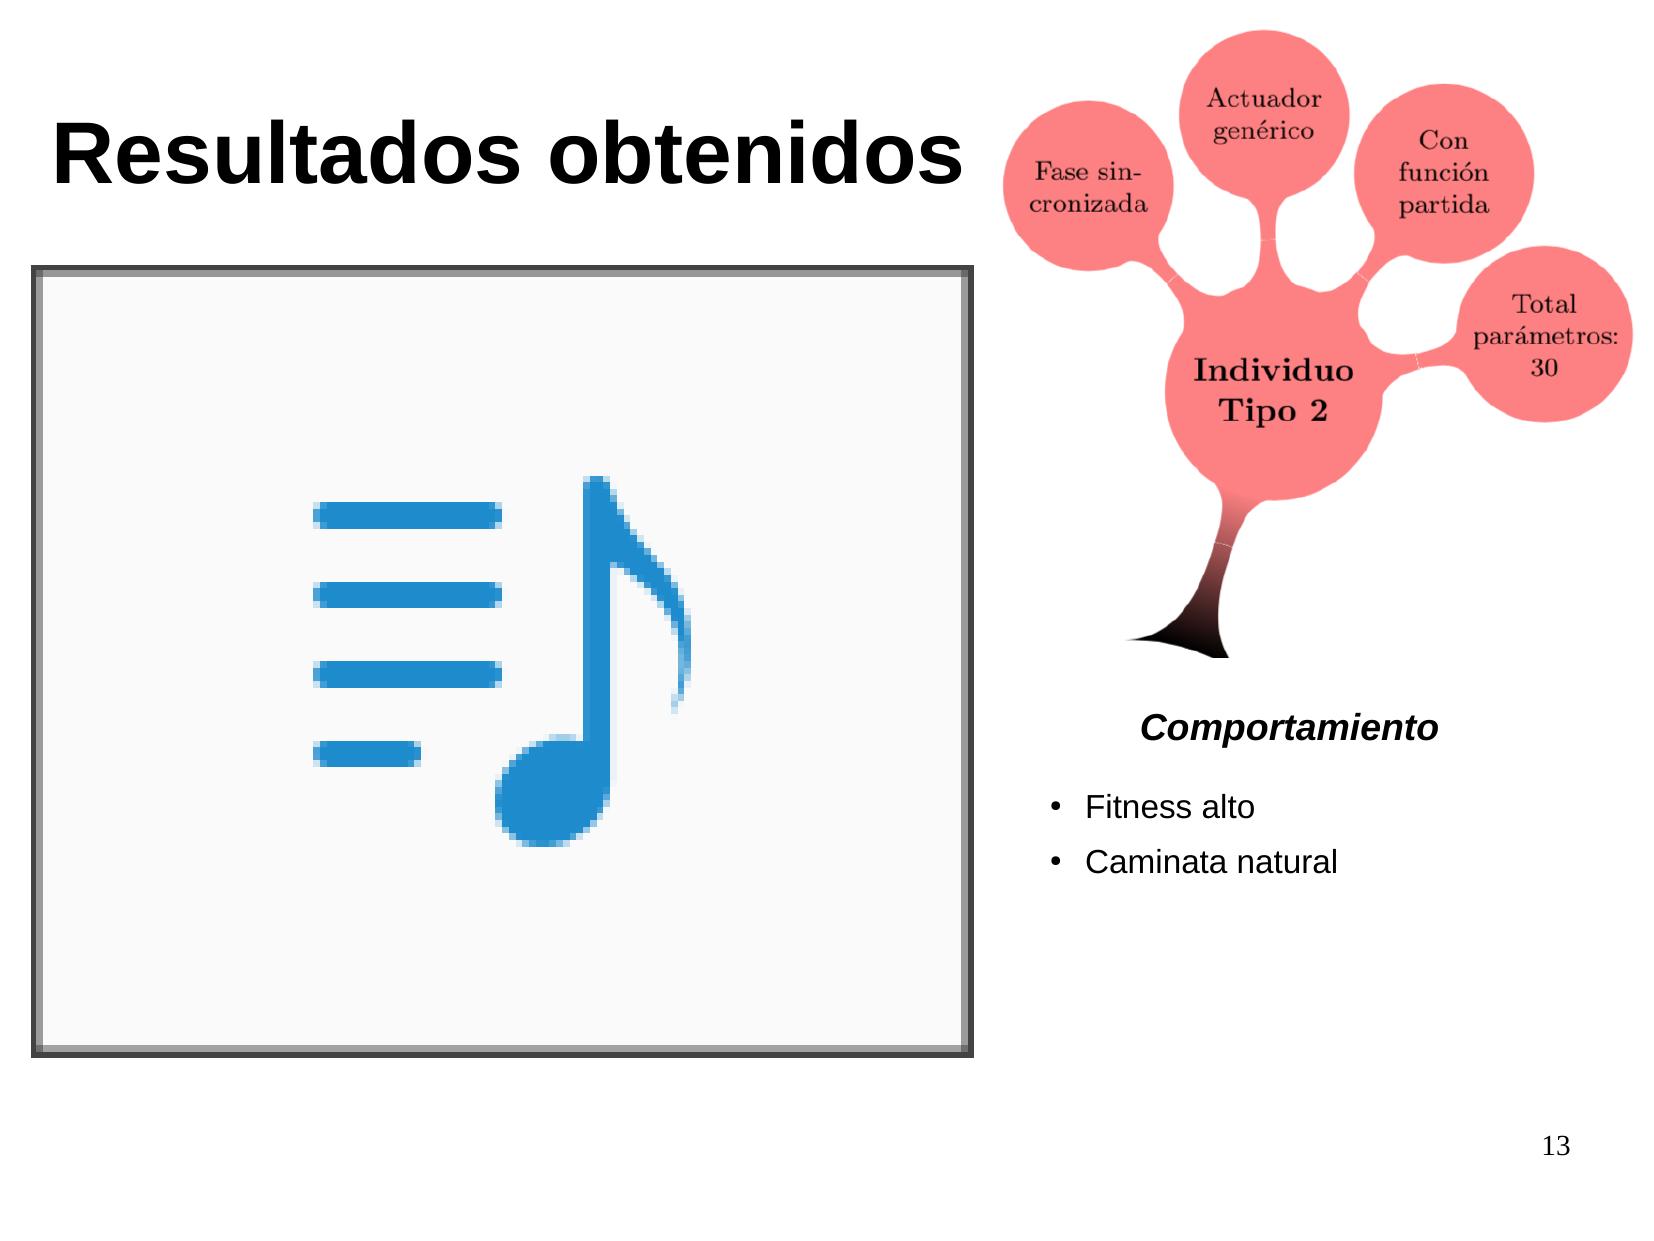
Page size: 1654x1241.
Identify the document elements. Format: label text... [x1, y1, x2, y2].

text_box [30, 264, 1246, 1060]
title Resultados obtenidos [17, 49, 1001, 257]
text_box Fitness alto Caminata natural [1035, 762, 1486, 871]
picture [992, 9, 1644, 658]
text_box Comportamiento [1125, 698, 1531, 756]
